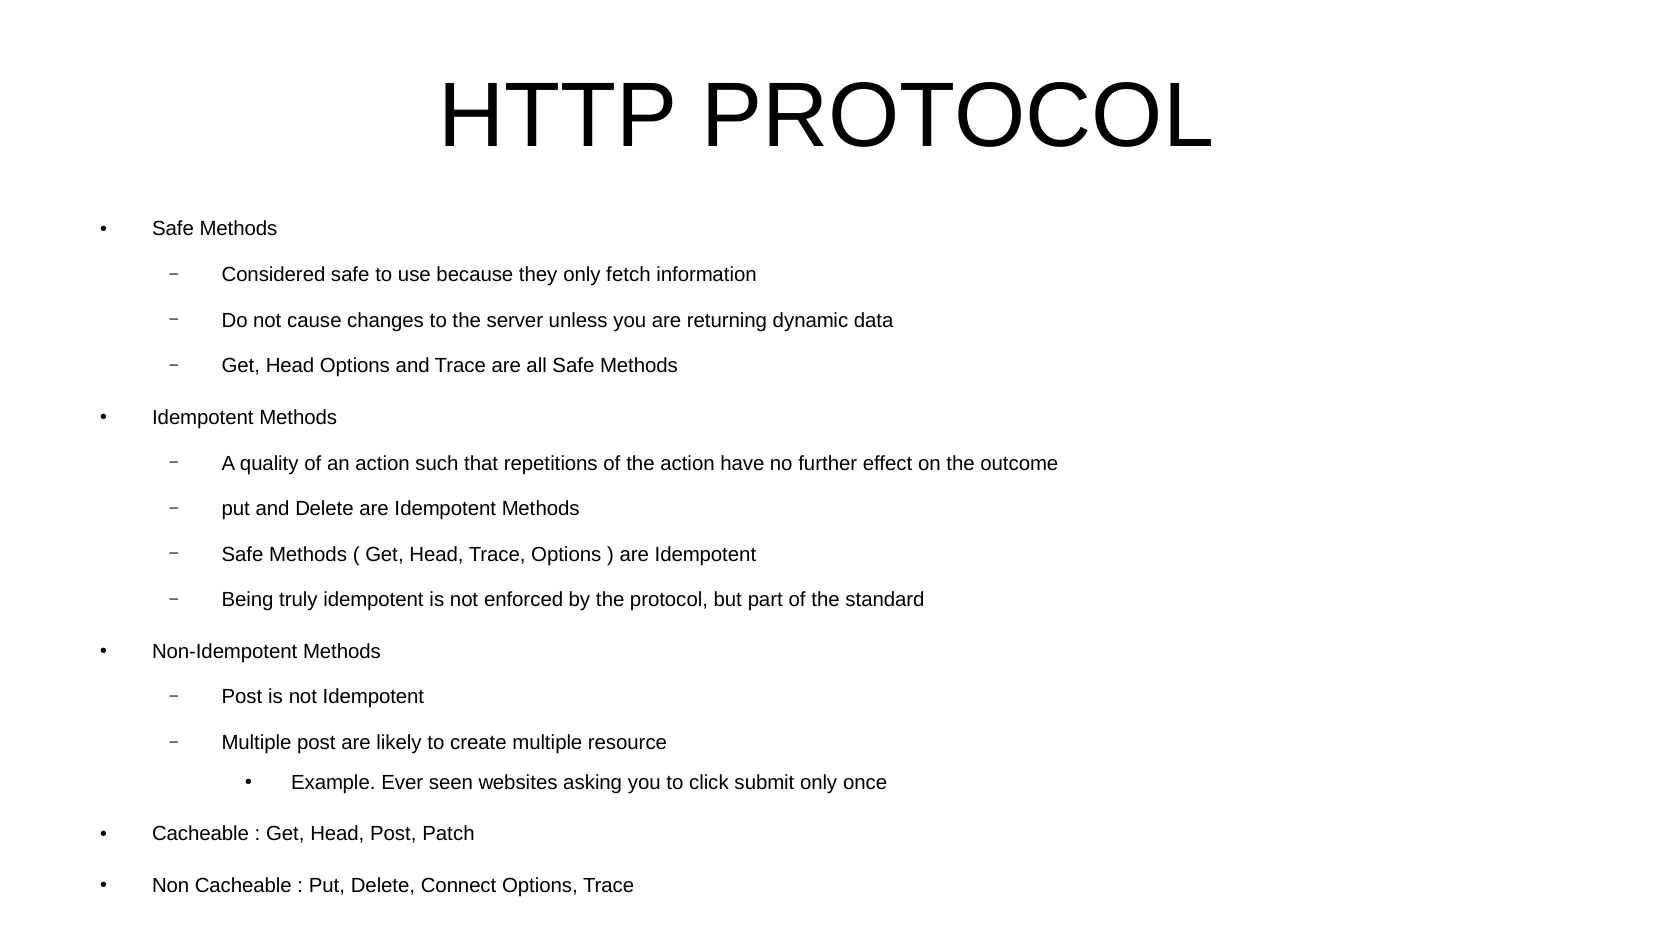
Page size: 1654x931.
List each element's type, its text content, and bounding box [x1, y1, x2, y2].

title HTTP PROTOCOL [82, 37, 1571, 193]
list Safe Methods Considered safe to use because they only fetch information Do not cause changes to the server unless you are returning dynamic data Get, Head Options and Trace are all Safe Methods Idempotent Methods A quality of an action such that repetitions of the action have no further effect on the outcome put and Delete are Idempotent Methods Safe Methods ( Get, Head, Trace, Options ) are Idempotent Being truly idempotent is not enforced by the protocol, but part of the standard Non-Idempotent Methods Post is not Idempotent Multiple post are likely to create multiple resource Example. Ever seen websites asking you to click submit only once Cacheable : Get, Head, Post, Patch Non Cacheable : Put, Delete, Connect Options, Trace [82, 217, 1613, 901]
